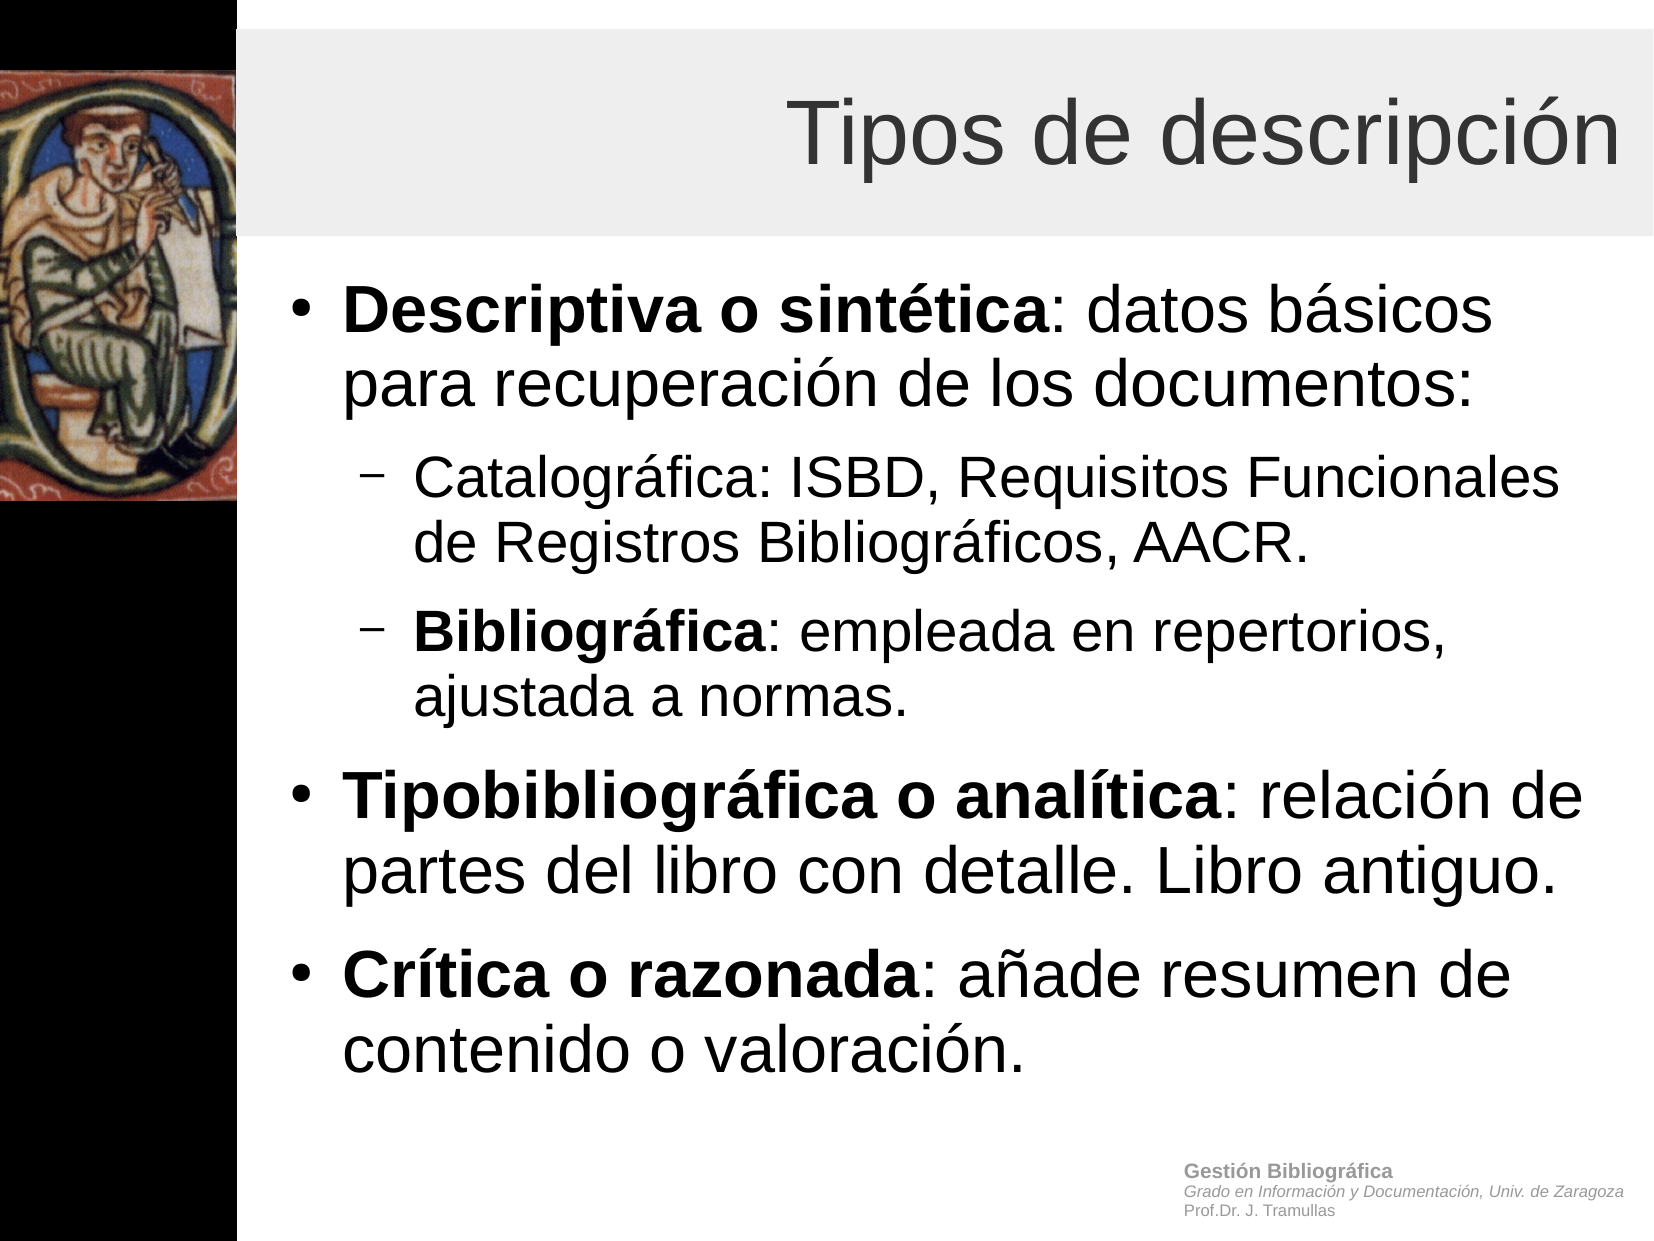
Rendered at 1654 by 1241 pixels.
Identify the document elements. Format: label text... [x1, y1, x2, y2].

picture [0, 70, 237, 501]
list Descriptiva o sintética: datos básicos para recuperación de los documentos: Catalográfica: ISBD, Requisitos Funcionales de Registros Bibliográficos, AACR. Bibliográfica: empleada en repertorios, ajustada a normas. Tipobibliográfica o analítica: relación de partes del libro con detalle. Libro antiguo. Crítica o razonada: añade resumen de contenido o valoración. [271, 271, 1619, 1134]
title Tipos de descripción [236, 29, 1654, 237]
